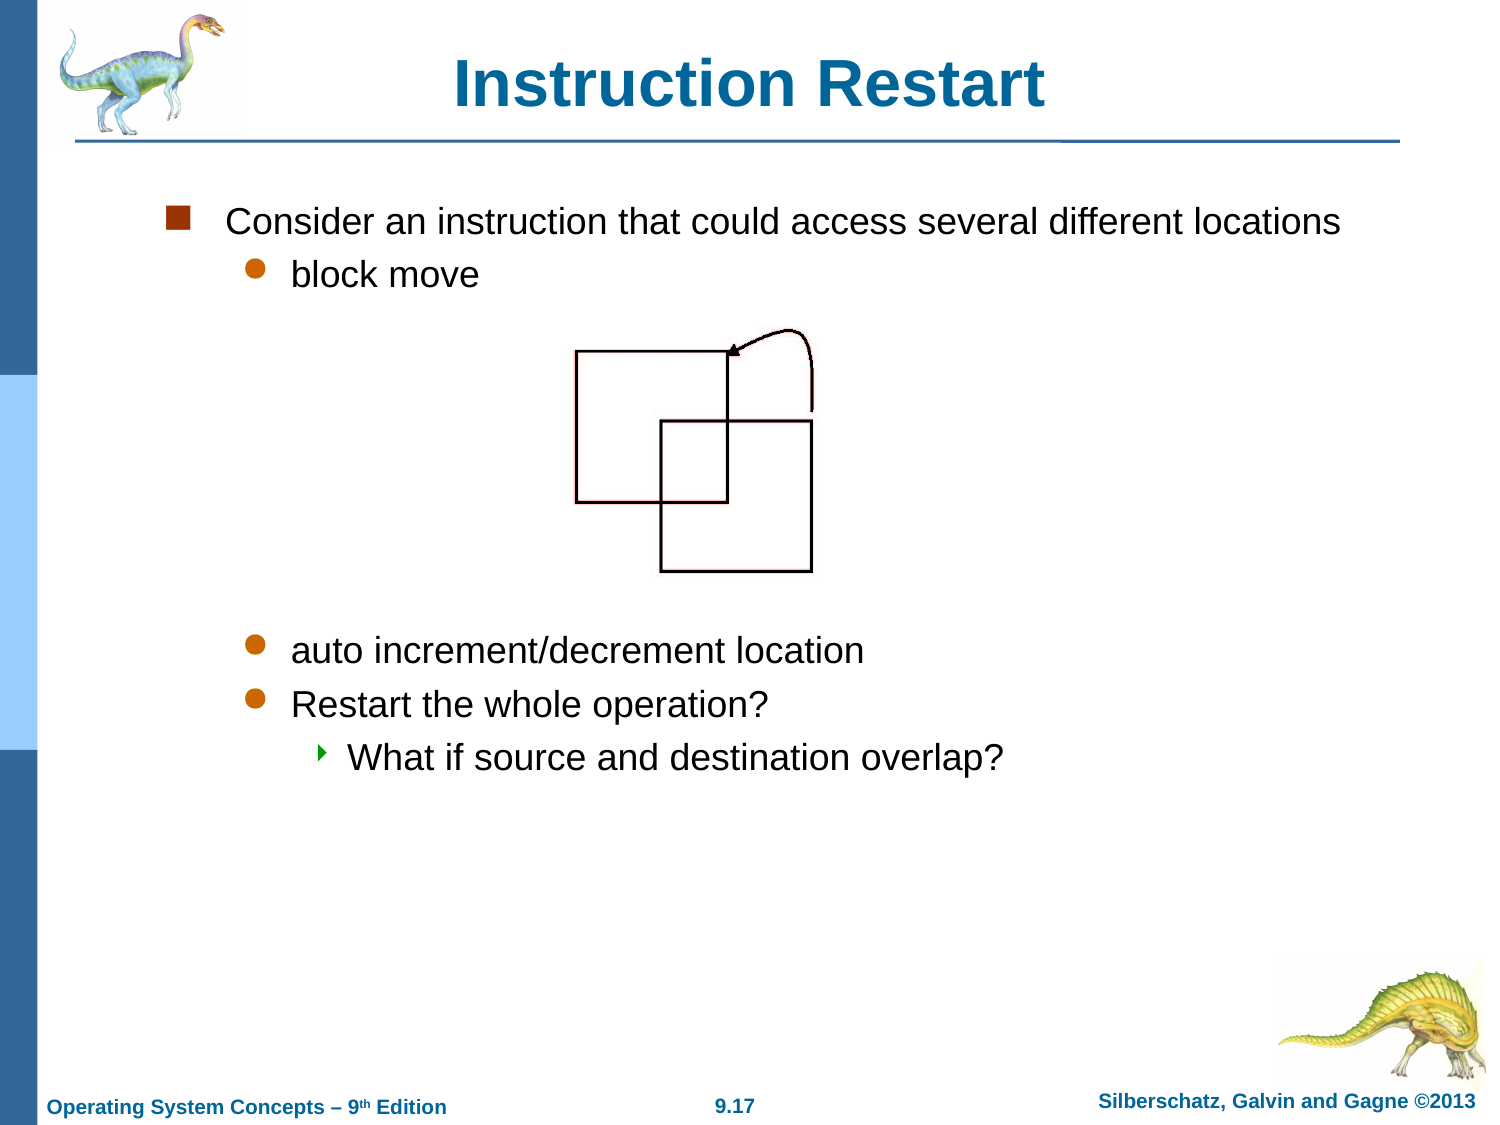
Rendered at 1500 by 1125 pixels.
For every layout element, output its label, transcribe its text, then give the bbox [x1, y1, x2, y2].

list Consider an instruction that could access several different locations block move auto increment/decrement location Restart the whole operation? What if source and destination overlap? [153, 189, 1418, 865]
picture [46, 0, 243, 149]
picture [566, 313, 823, 583]
title Instruction Restart [75, 33, 1425, 128]
picture [1275, 959, 1486, 1090]
